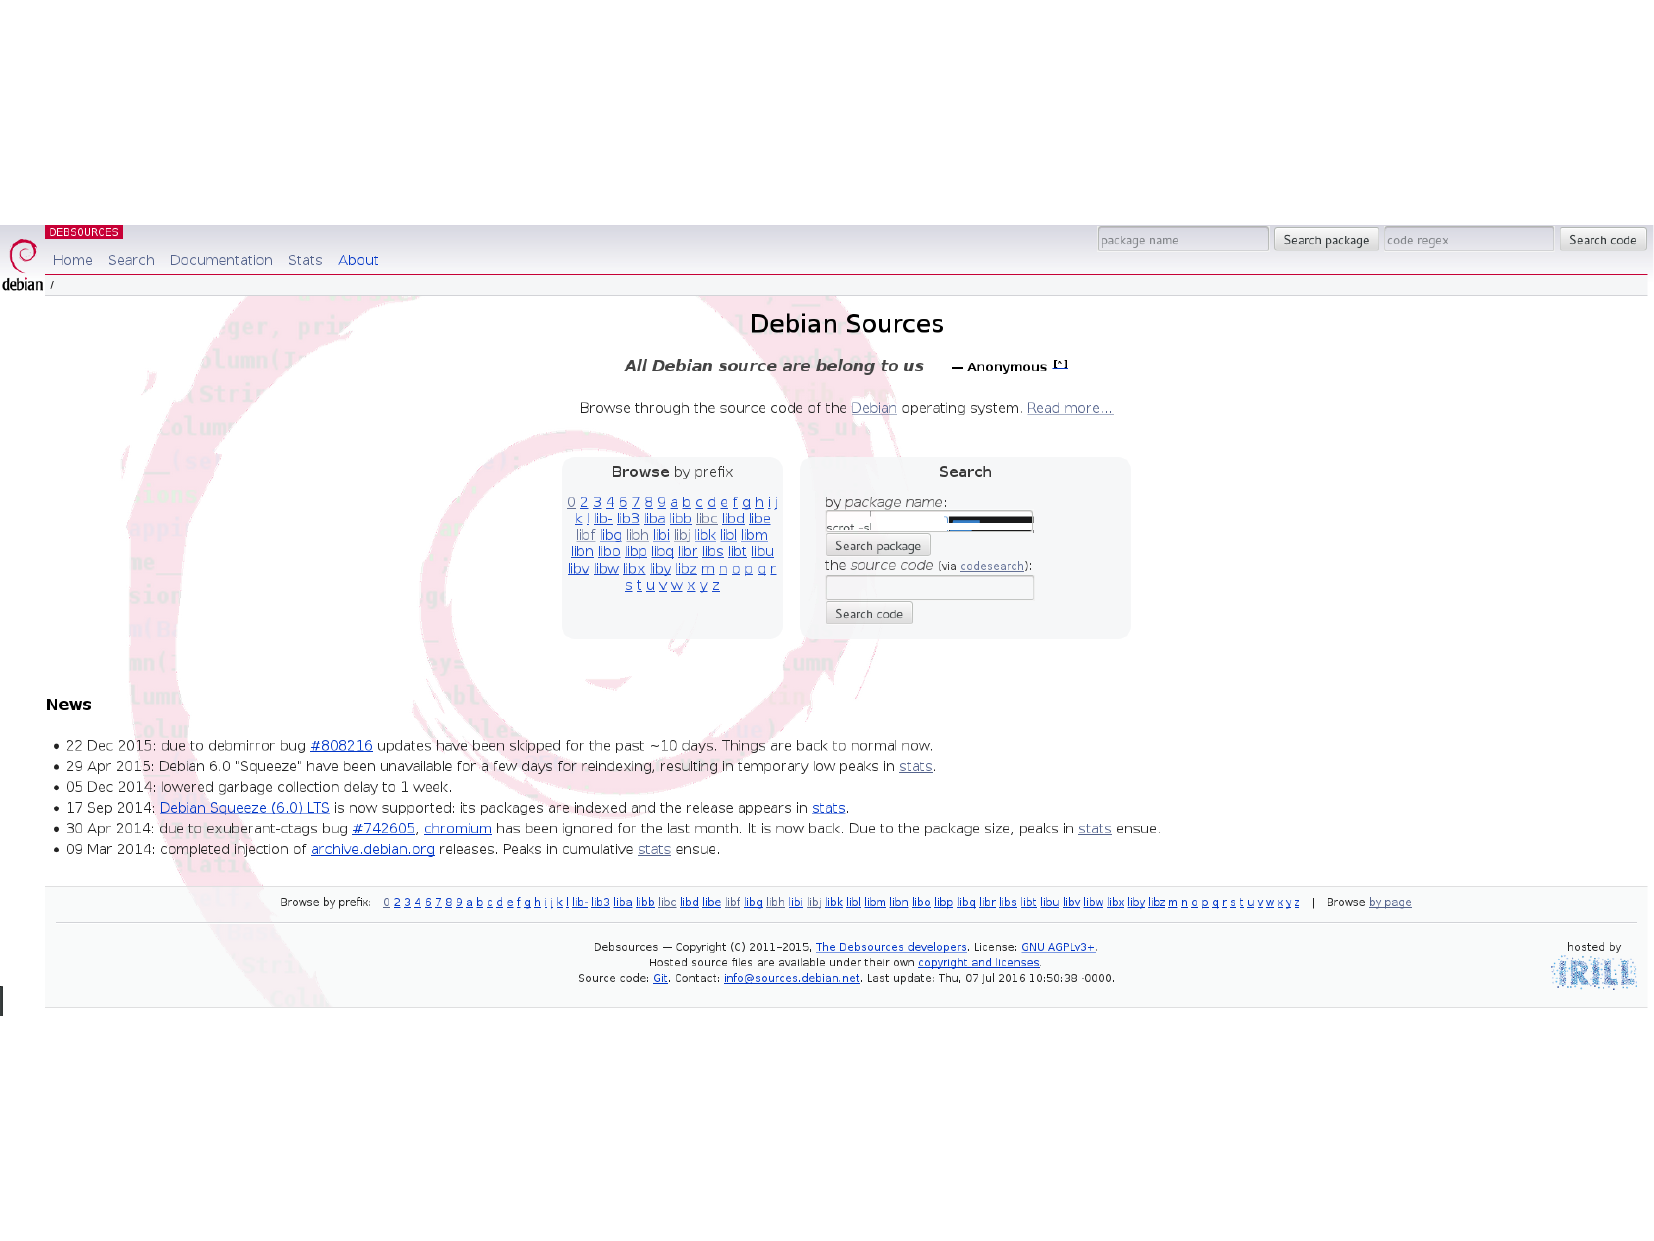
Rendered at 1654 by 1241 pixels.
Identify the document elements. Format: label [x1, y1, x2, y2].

picture [0, 225, 1654, 1016]
